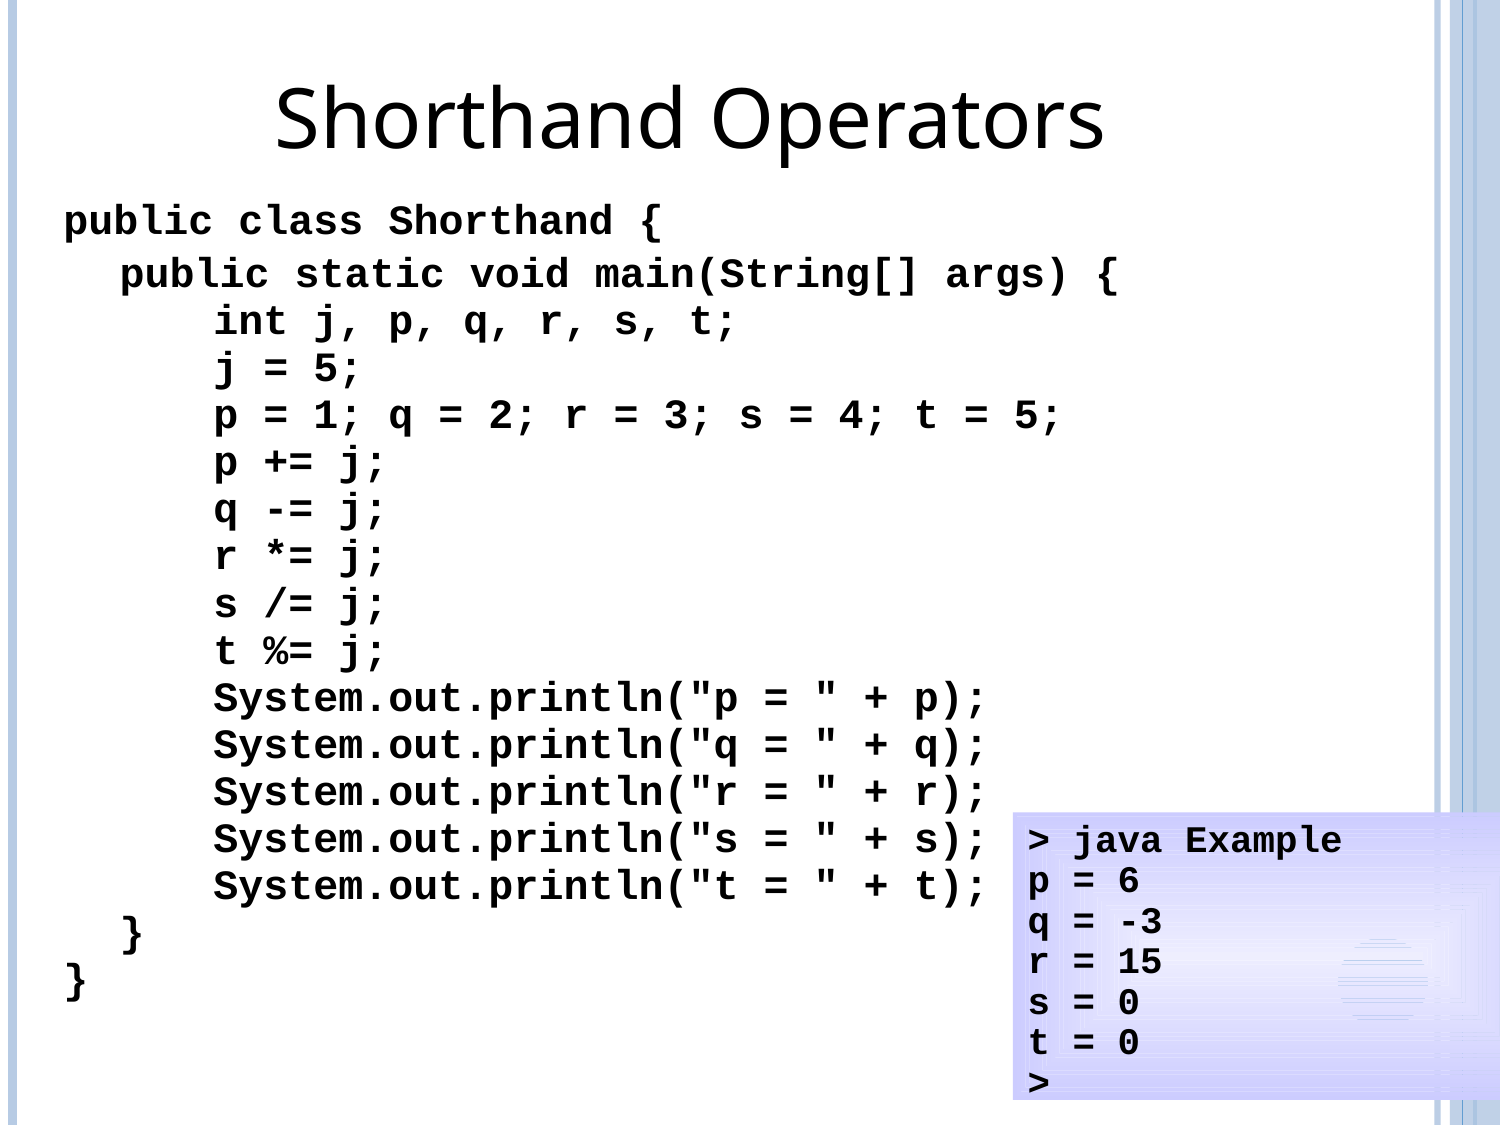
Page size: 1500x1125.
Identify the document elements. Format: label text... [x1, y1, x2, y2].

text_box public class Shorthand { public static void main(String[] args) { int j, p, q, r, s, t; j = 5; p = 1; q = 2; r = 3; s = 4; t = 5; p += j; q -= j; r *= j; s /= j; t %= j; System.out.println("p = " + p); System.out.println("q = " + q); System.out.println("r = " + r); System.out.println("s = " + s); System.out.println("t = " + t); } } [48, 192, 1147, 1017]
text_box Shorthand Operators [118, 38, 1264, 195]
text_box > java Example p = 6 q = -3 r = 15 s = 0 t = 0 > [1012, 812, 1500, 1100]
